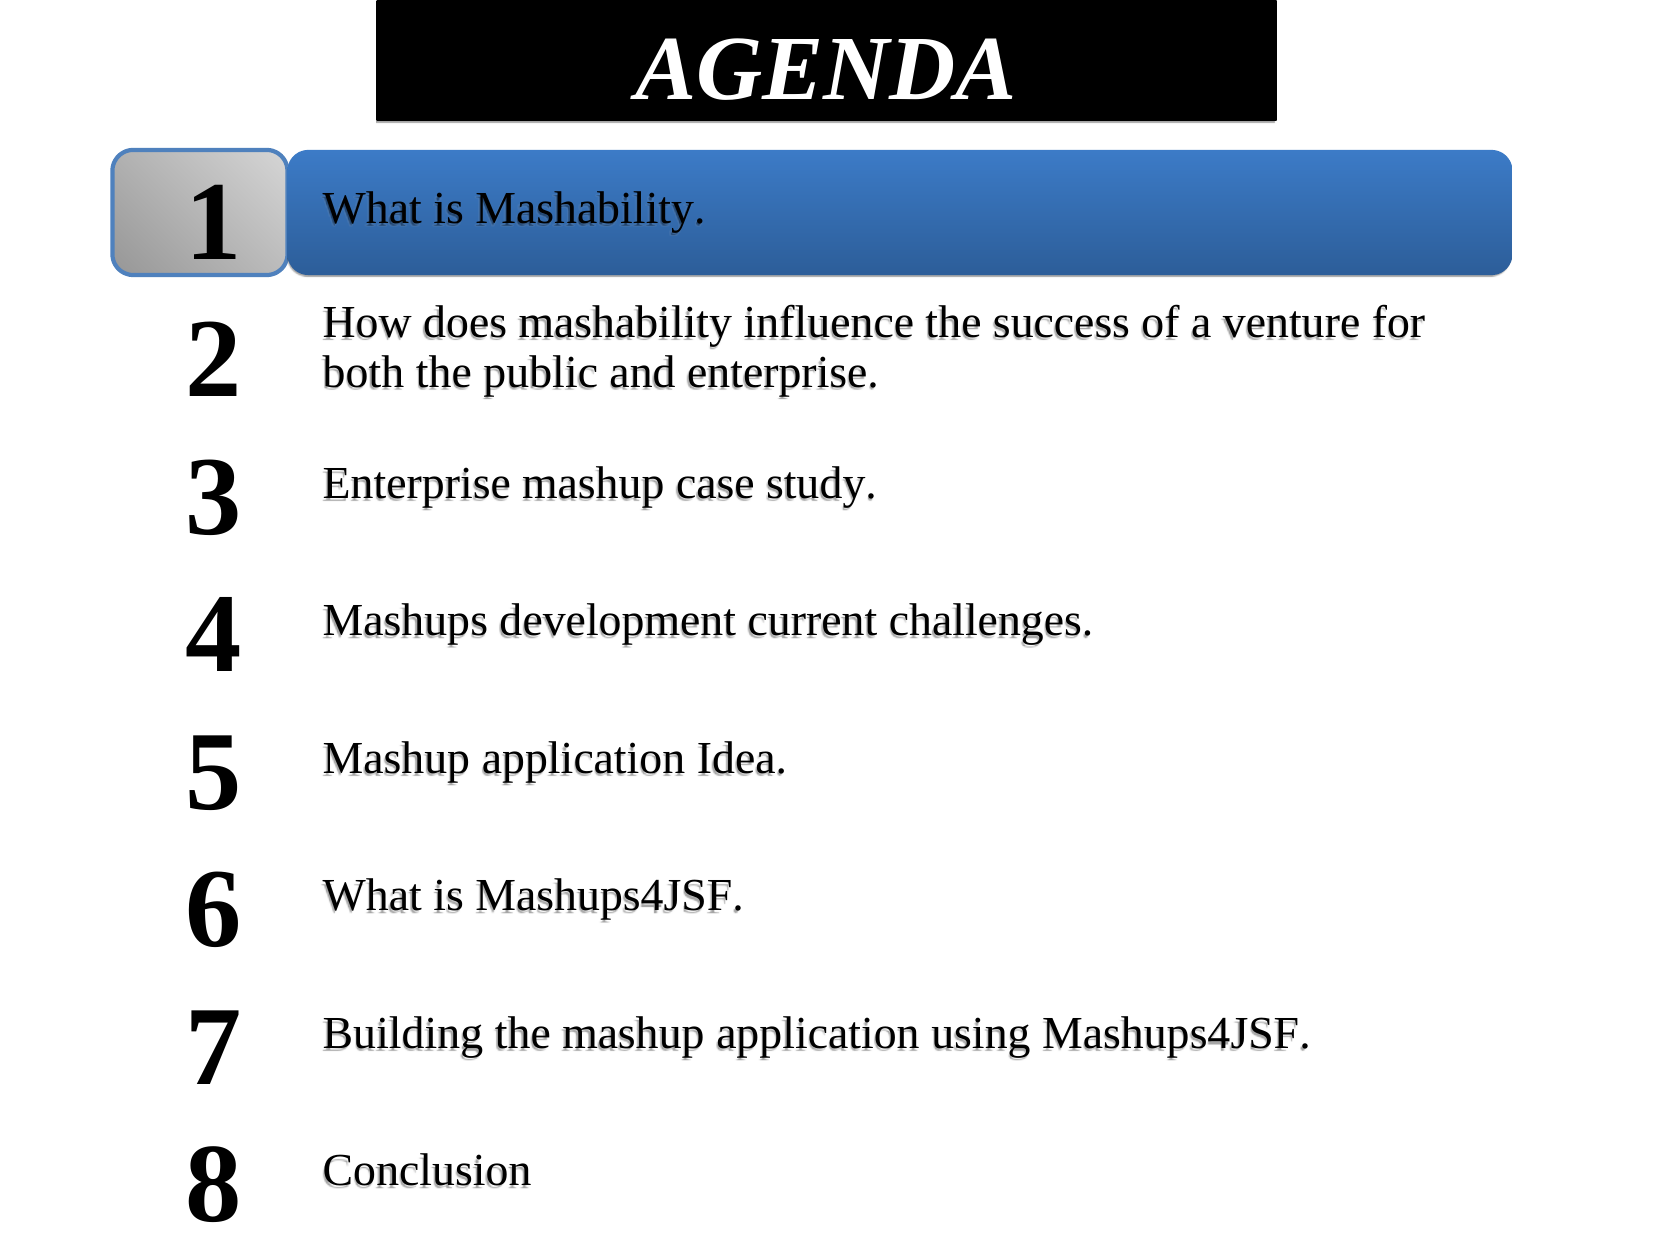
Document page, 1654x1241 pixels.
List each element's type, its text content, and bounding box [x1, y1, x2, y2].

text_box 1 [126, 145, 302, 271]
text_box 2 [126, 282, 302, 408]
text_box 3 [126, 420, 302, 546]
text_box 4 [126, 557, 302, 683]
text_box 5 [126, 695, 302, 821]
text_box Mashup application Idea. [302, 695, 1527, 821]
text_box [112, 149, 279, 276]
text_box Conclusion [302, 1107, 1527, 1233]
text_box AGENDA [377, 0, 1277, 120]
text_box 6 [126, 832, 302, 958]
text_box Mashups development current challenges. [302, 557, 1527, 683]
text_box 7 [126, 970, 302, 1096]
text_box What is Mashups4JSF. [302, 832, 1527, 958]
text_box What is Mashability. [302, 145, 1527, 271]
text_box How does mashability influence the success of a venture for both the public and enterprise. [302, 282, 1527, 408]
text_box Enterprise mashup case study. [302, 420, 1527, 546]
text_box Building the mashup application using Mashups4JSF. [302, 970, 1527, 1096]
text_box [292, 255, 1504, 276]
text_box 8 [126, 1107, 302, 1233]
text_box [297, 149, 309, 161]
